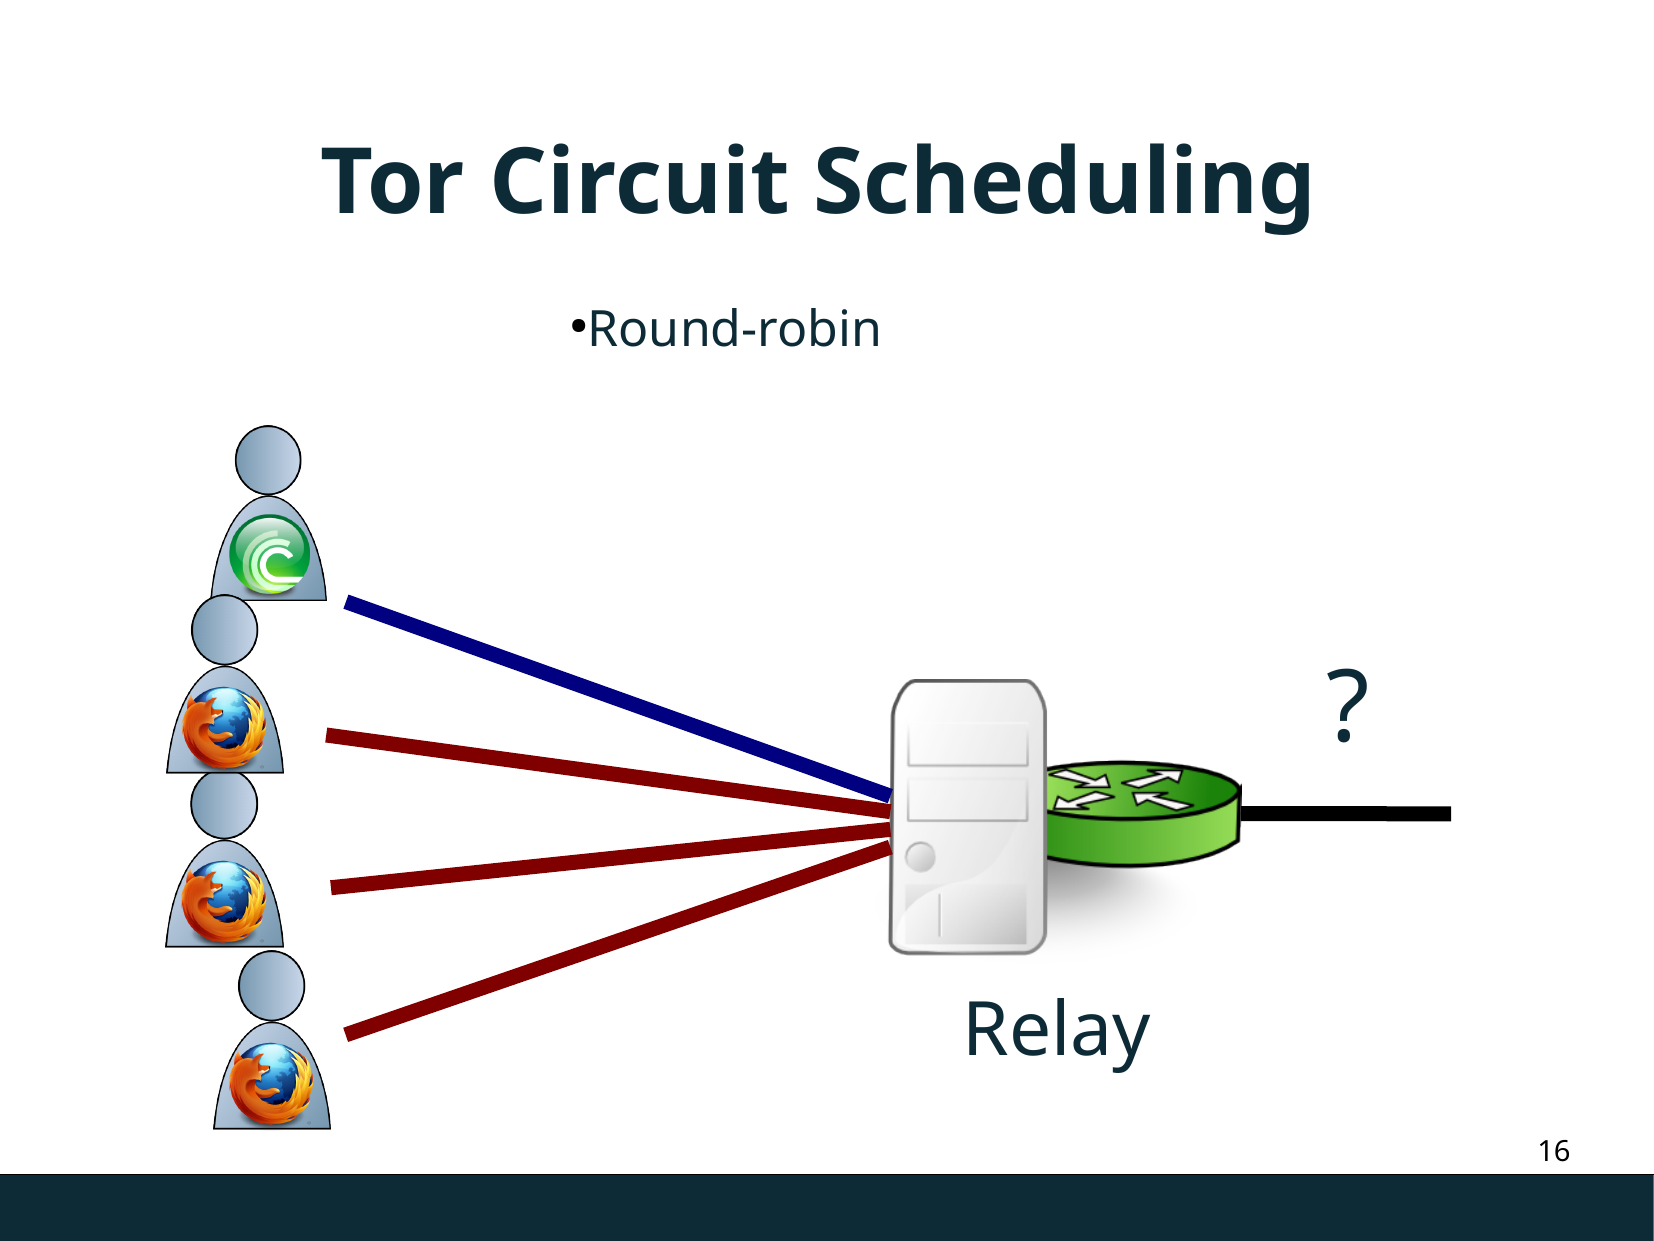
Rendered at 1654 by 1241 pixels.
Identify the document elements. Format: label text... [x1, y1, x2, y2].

picture [165, 425, 331, 1133]
text_box Round-robin [555, 285, 1621, 358]
text_box ? [1311, 627, 1375, 757]
picture [872, 679, 1242, 964]
title Tor Circuit Scheduling [86, 74, 1575, 282]
